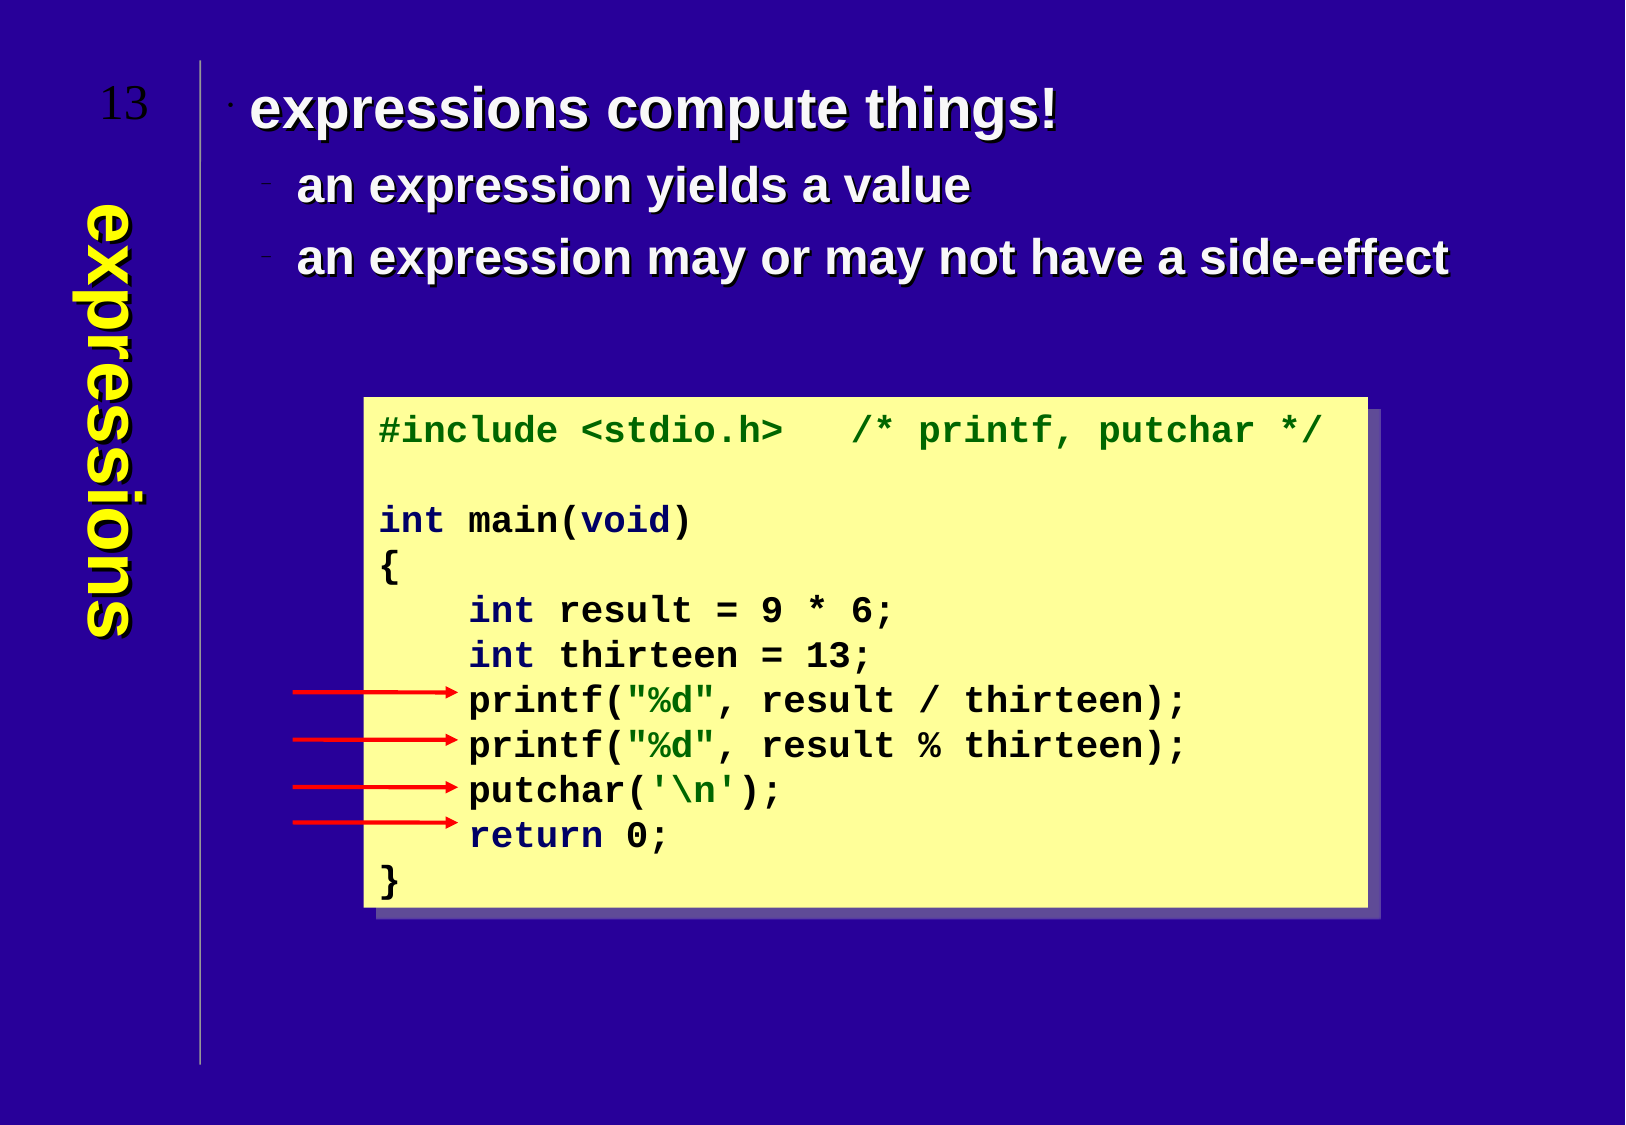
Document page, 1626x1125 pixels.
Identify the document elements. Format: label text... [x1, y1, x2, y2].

list expressions compute things! an expression yields a value an expression may or may not have a side-effect [212, 62, 1550, 1063]
text_box #include <stdio.h> /* printf, putchar */ int main(void) { int result = 9 * 6; int thirteen = 13; printf("%d", result / thirteen); printf("%d", result % thirteen); putchar('\n'); return 0; } [363, 397, 1368, 908]
title expressions [50, 187, 188, 1063]
